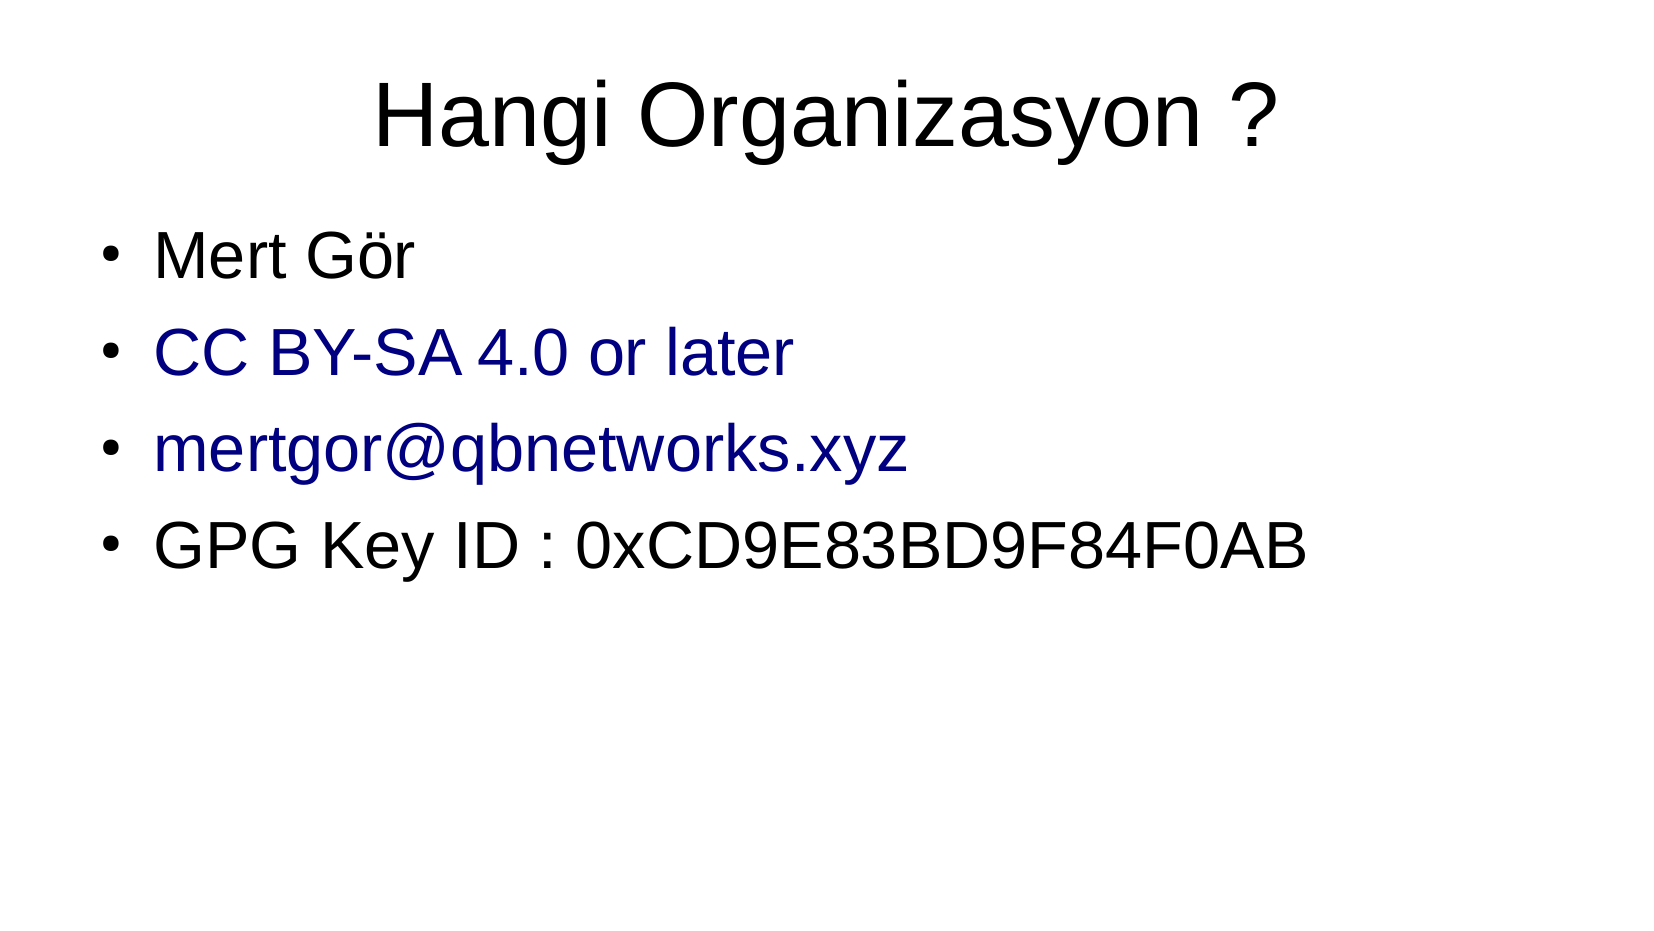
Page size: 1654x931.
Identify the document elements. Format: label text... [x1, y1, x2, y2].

list Mert Gör CC BY-SA 4.0 or later mertgor@qbnetworks.xyz GPG Key ID : 0xCD9E83BD9F84F0AB [82, 217, 1571, 758]
title Hangi Organizasyon ? [82, 37, 1571, 193]
